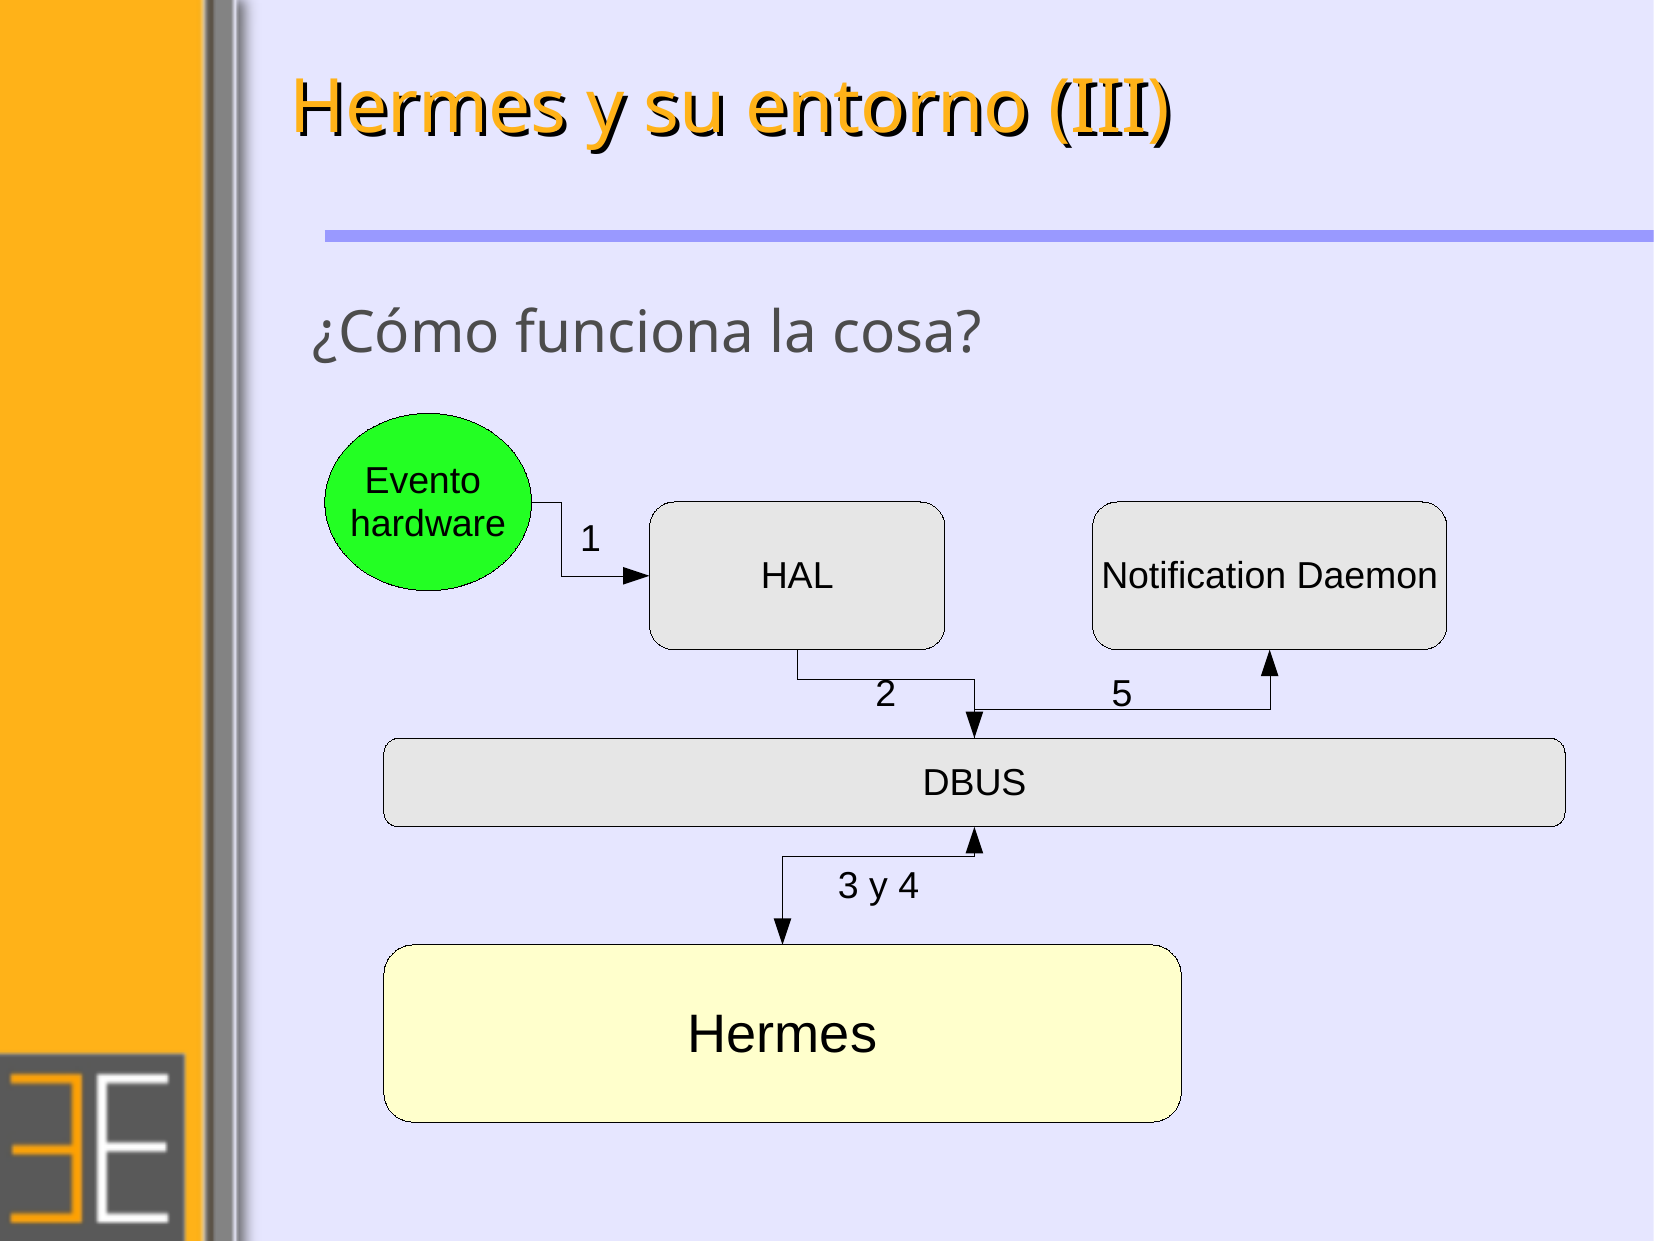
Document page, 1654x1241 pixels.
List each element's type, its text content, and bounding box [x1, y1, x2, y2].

list ¿Cómo funciona la cosa? [295, 290, 1571, 1094]
picture [0, 0, 1654, 1241]
text_box Notification Daemon [1092, 501, 1447, 650]
text_box HAL [649, 501, 945, 650]
text_box Hermes [383, 944, 1182, 1123]
title Hermes y su entorno (III) [289, 7, 1565, 200]
text_box Evento hardware [324, 413, 532, 591]
text_box DBUS [383, 738, 1566, 827]
